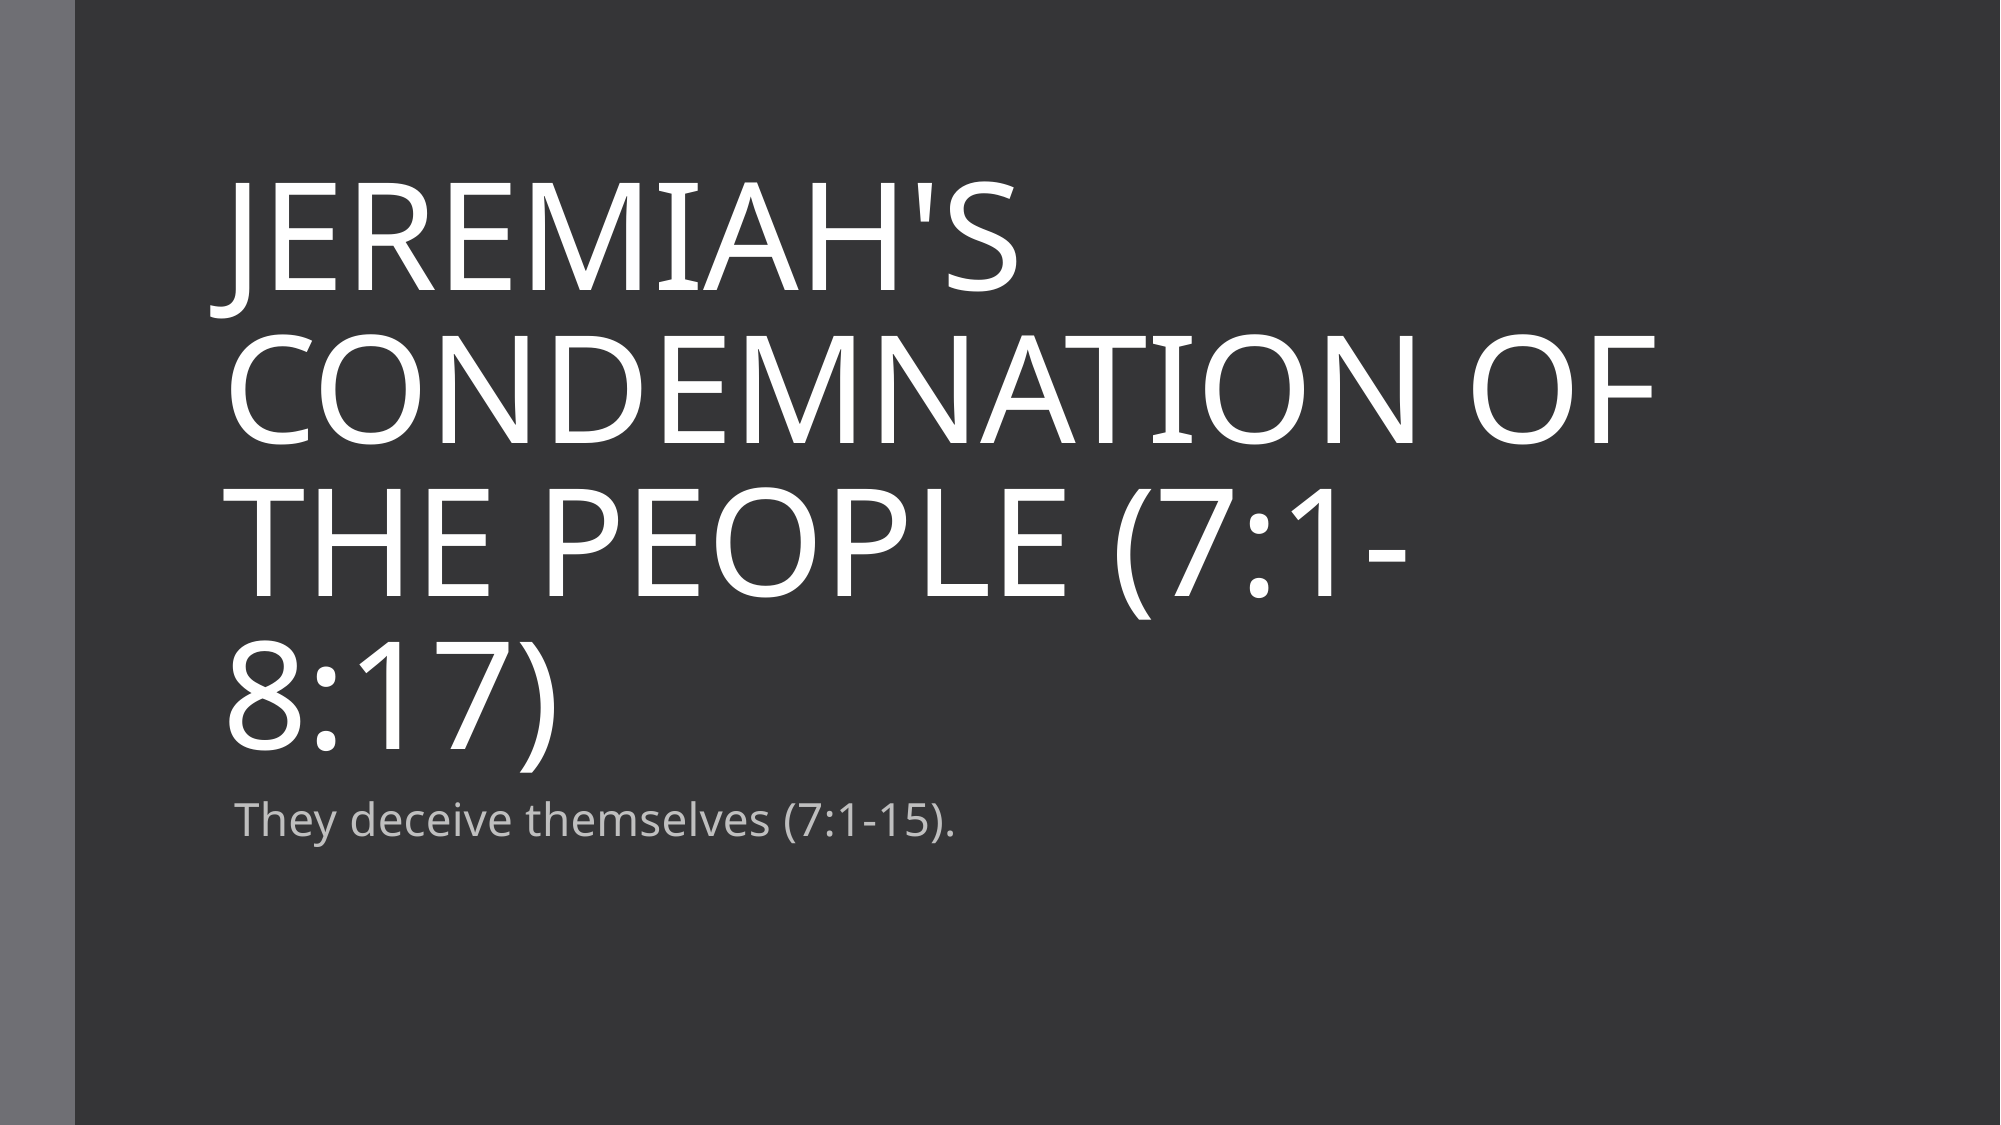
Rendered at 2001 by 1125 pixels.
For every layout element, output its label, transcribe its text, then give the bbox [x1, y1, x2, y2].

title JEREMIAH'S CONDEMNATION OF THE PEOPLE (7:1-8:17) [206, 124, 1752, 787]
subtitle They deceive themselves (7:1-15). [206, 787, 1752, 1066]
